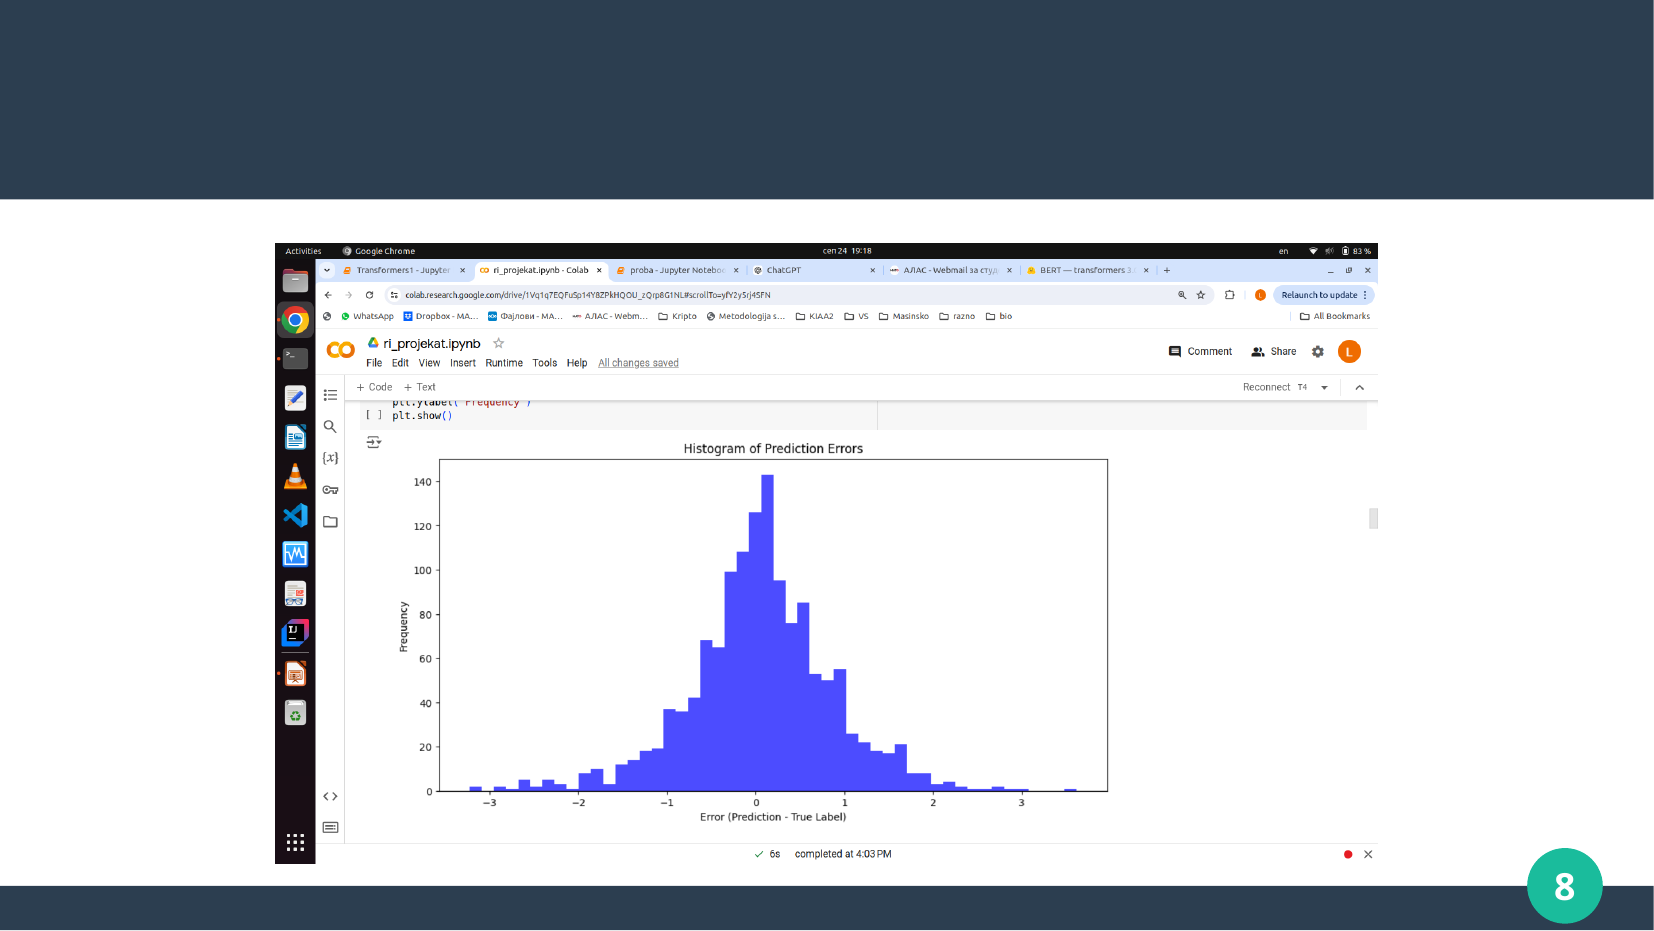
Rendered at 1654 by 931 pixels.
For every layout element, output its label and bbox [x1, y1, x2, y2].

picture [275, 243, 1378, 864]
